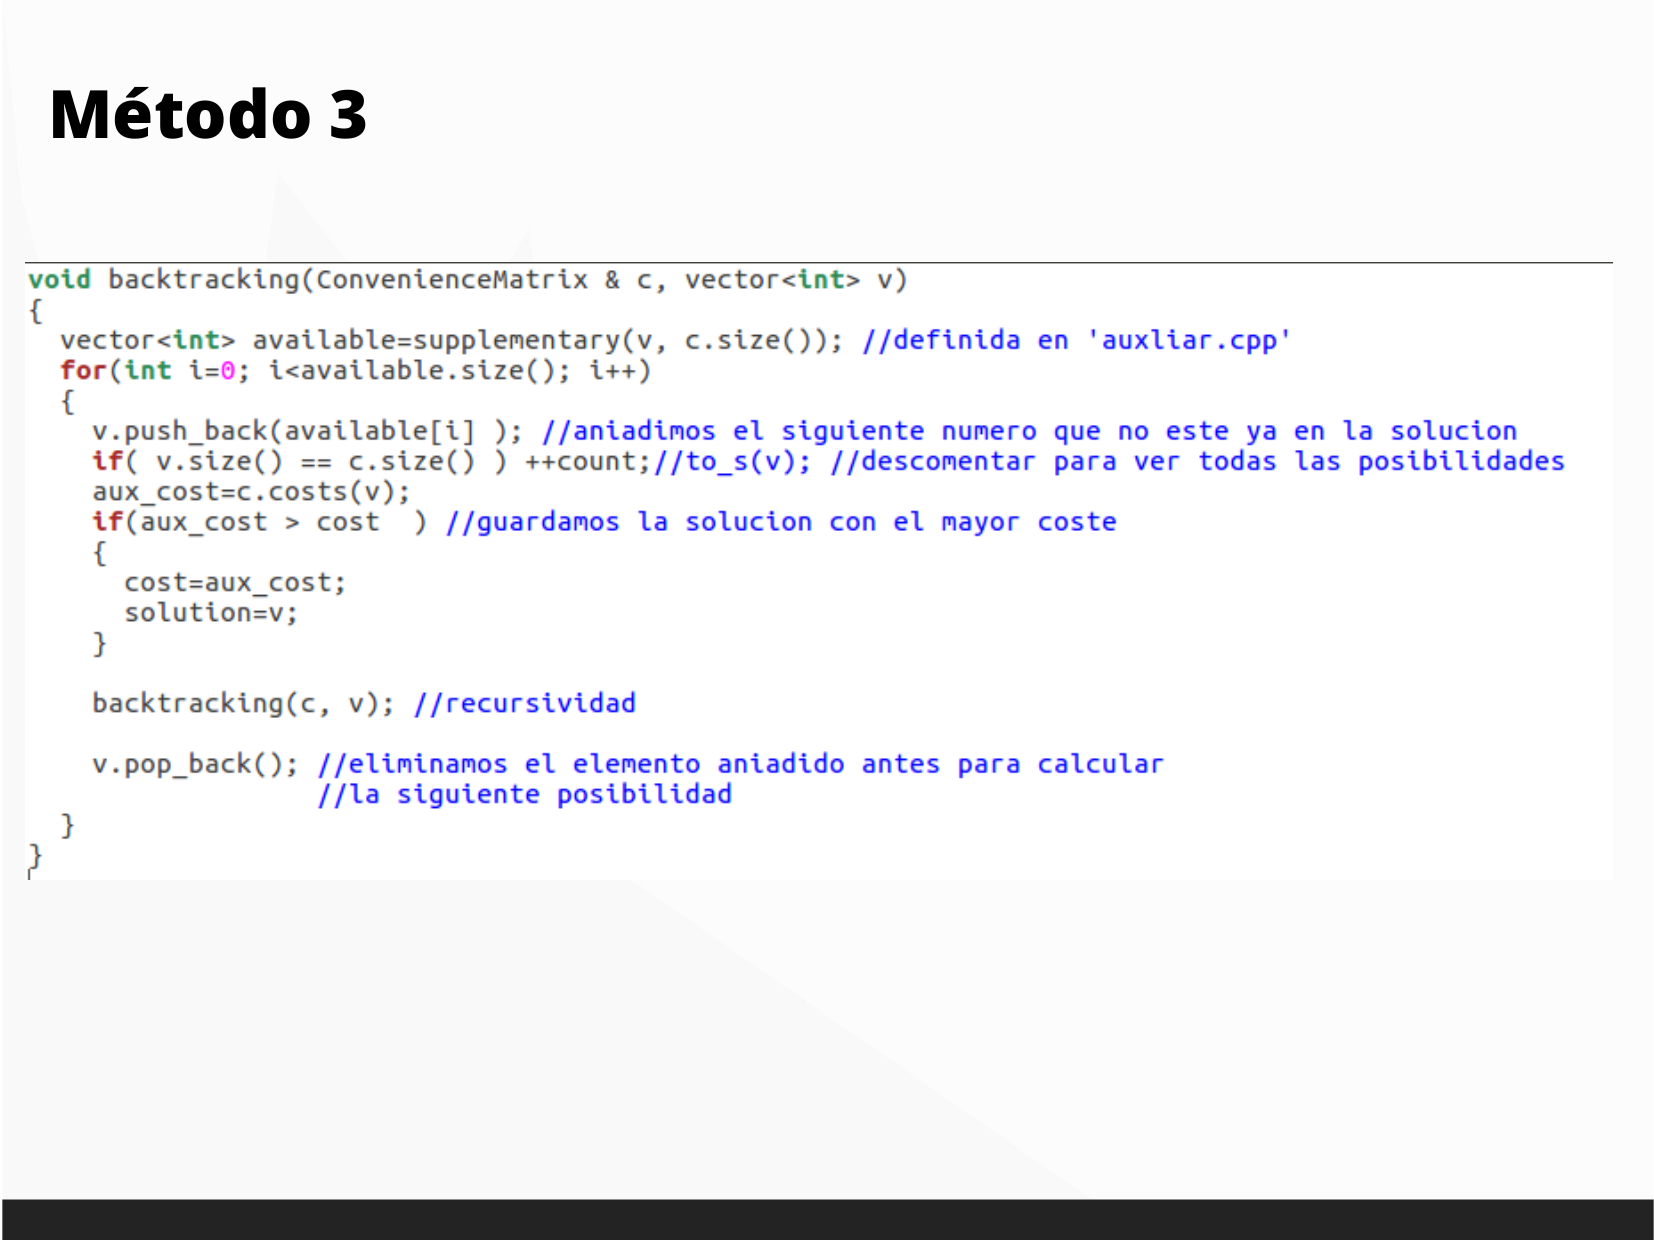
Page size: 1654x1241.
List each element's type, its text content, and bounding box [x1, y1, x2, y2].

picture [2, 0, 1654, 1241]
title Método 3 [48, 37, 1537, 188]
